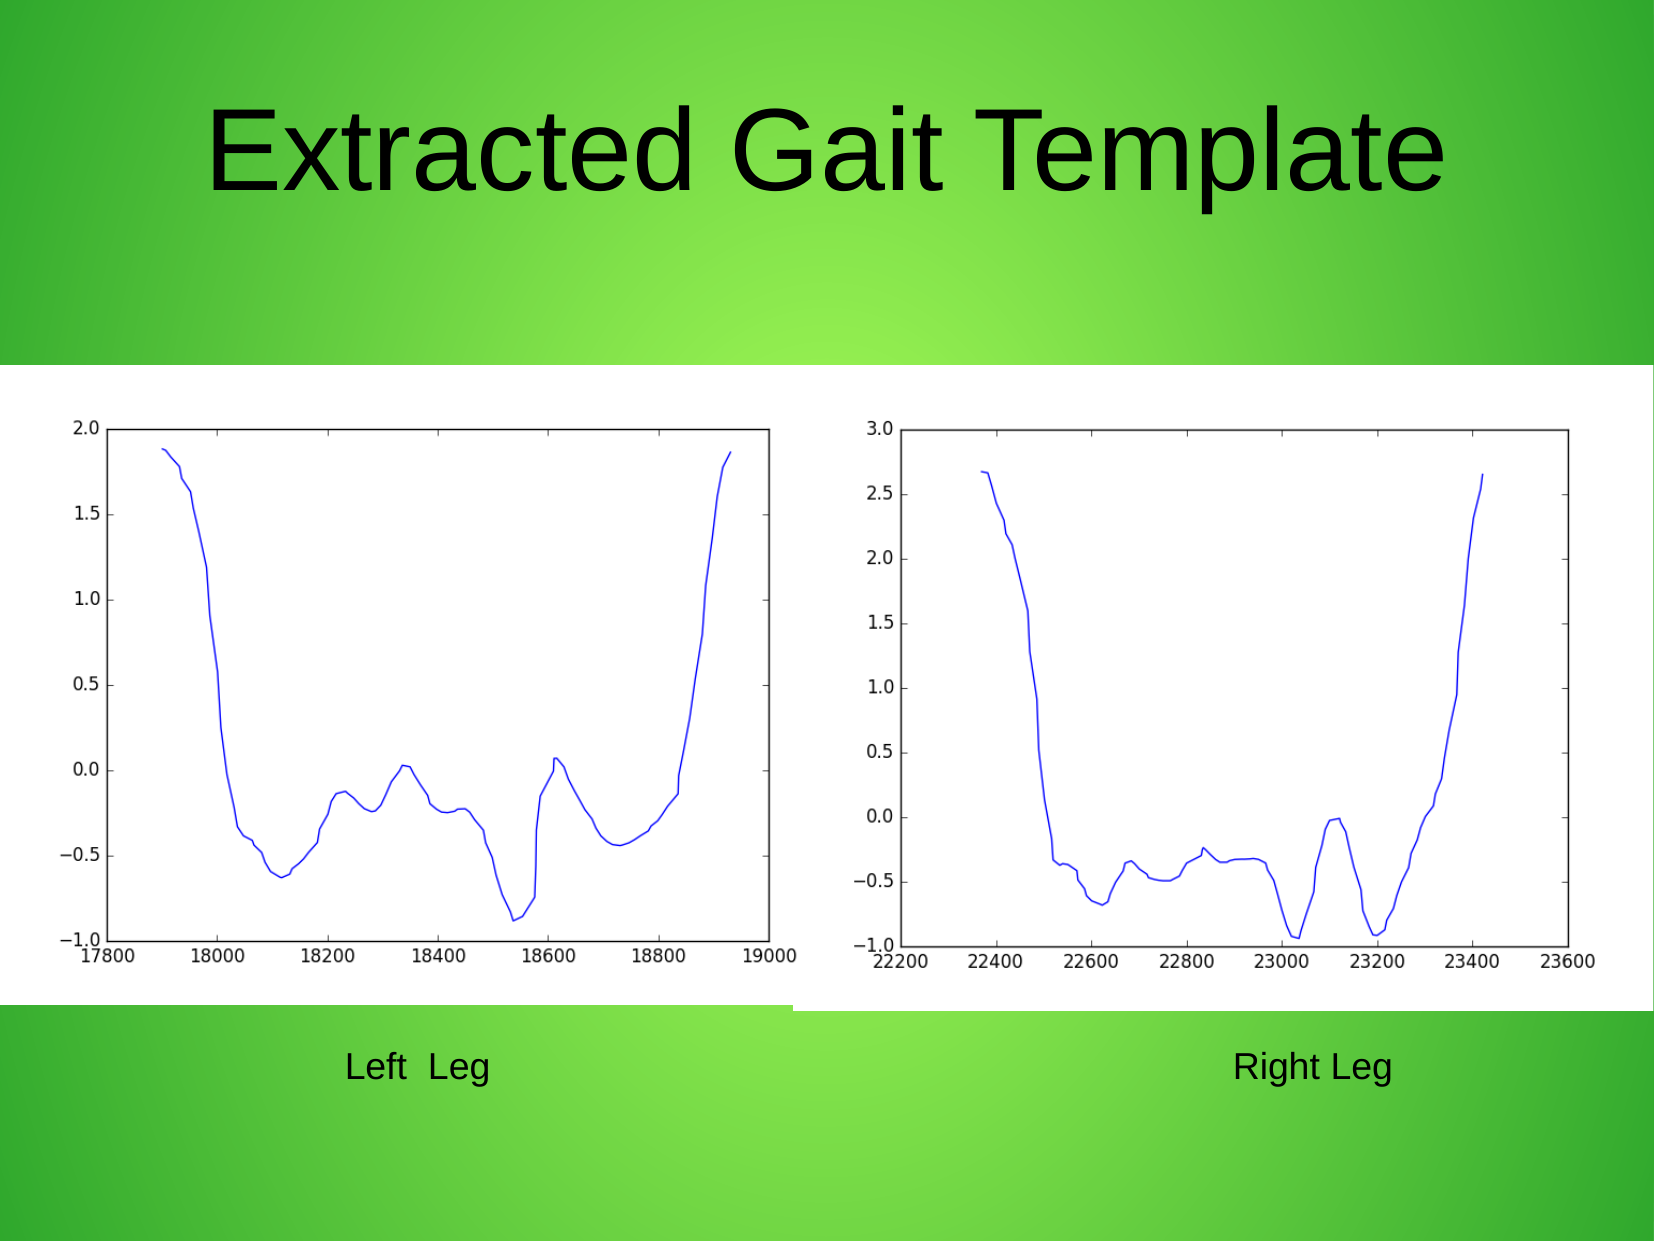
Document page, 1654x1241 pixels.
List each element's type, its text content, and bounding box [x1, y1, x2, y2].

text_box Right Leg [1218, 1038, 1408, 1096]
picture [0, 365, 1654, 1011]
title Extracted Gait Template [82, 47, 1571, 252]
text_box Left Leg [330, 1038, 506, 1096]
